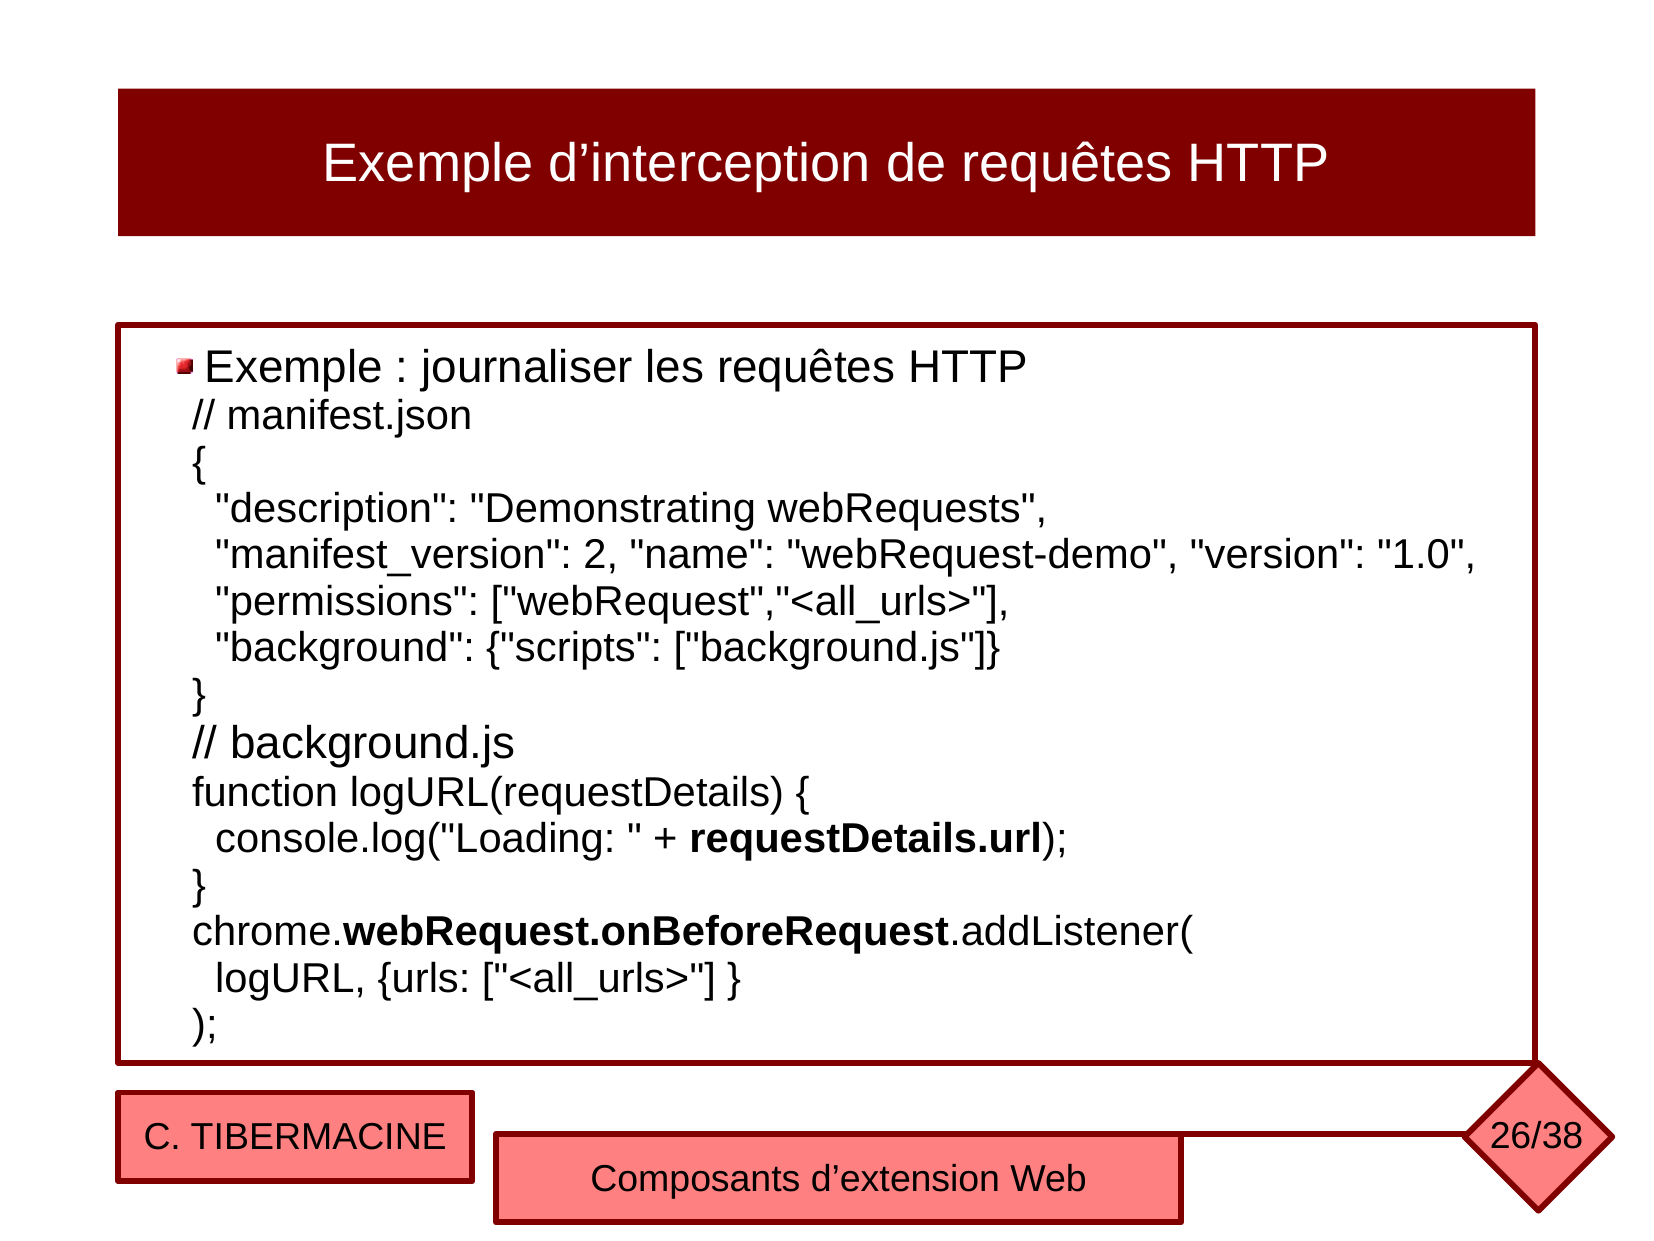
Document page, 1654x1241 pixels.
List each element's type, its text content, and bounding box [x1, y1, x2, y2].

text_box [1494, 1062, 1583, 1107]
text_box Exemple d’interception de requêtes HTTP [118, 88, 1536, 237]
text_box Composants d’extension Web [496, 1133, 1182, 1223]
text_box [1491, 1164, 1586, 1211]
text_box <numéro>/38 [1475, 1107, 1654, 1164]
text_box Exemple : journaliser les requêtes HTTP // manifest.json { "description": "Demonstrating webRequests", "manifest_version": 2, "name": "webRequest-demo", "version": "1.0", "permissions": ["webRequest","<all_urls>"], "background": {"scripts": ["background.js"]} } // background.js function logURL(requestDetails) { console.log("Loading: " + requestDetails.url); } chrome.webRequest.onBeforeRequest.addListener( logURL, {urls: ["<all_urls>"] } ); [118, 324, 1536, 1063]
text_box C. TIBERMACINE [118, 1092, 473, 1182]
text_box [1464, 1126, 1475, 1148]
picture [176, 358, 193, 374]
